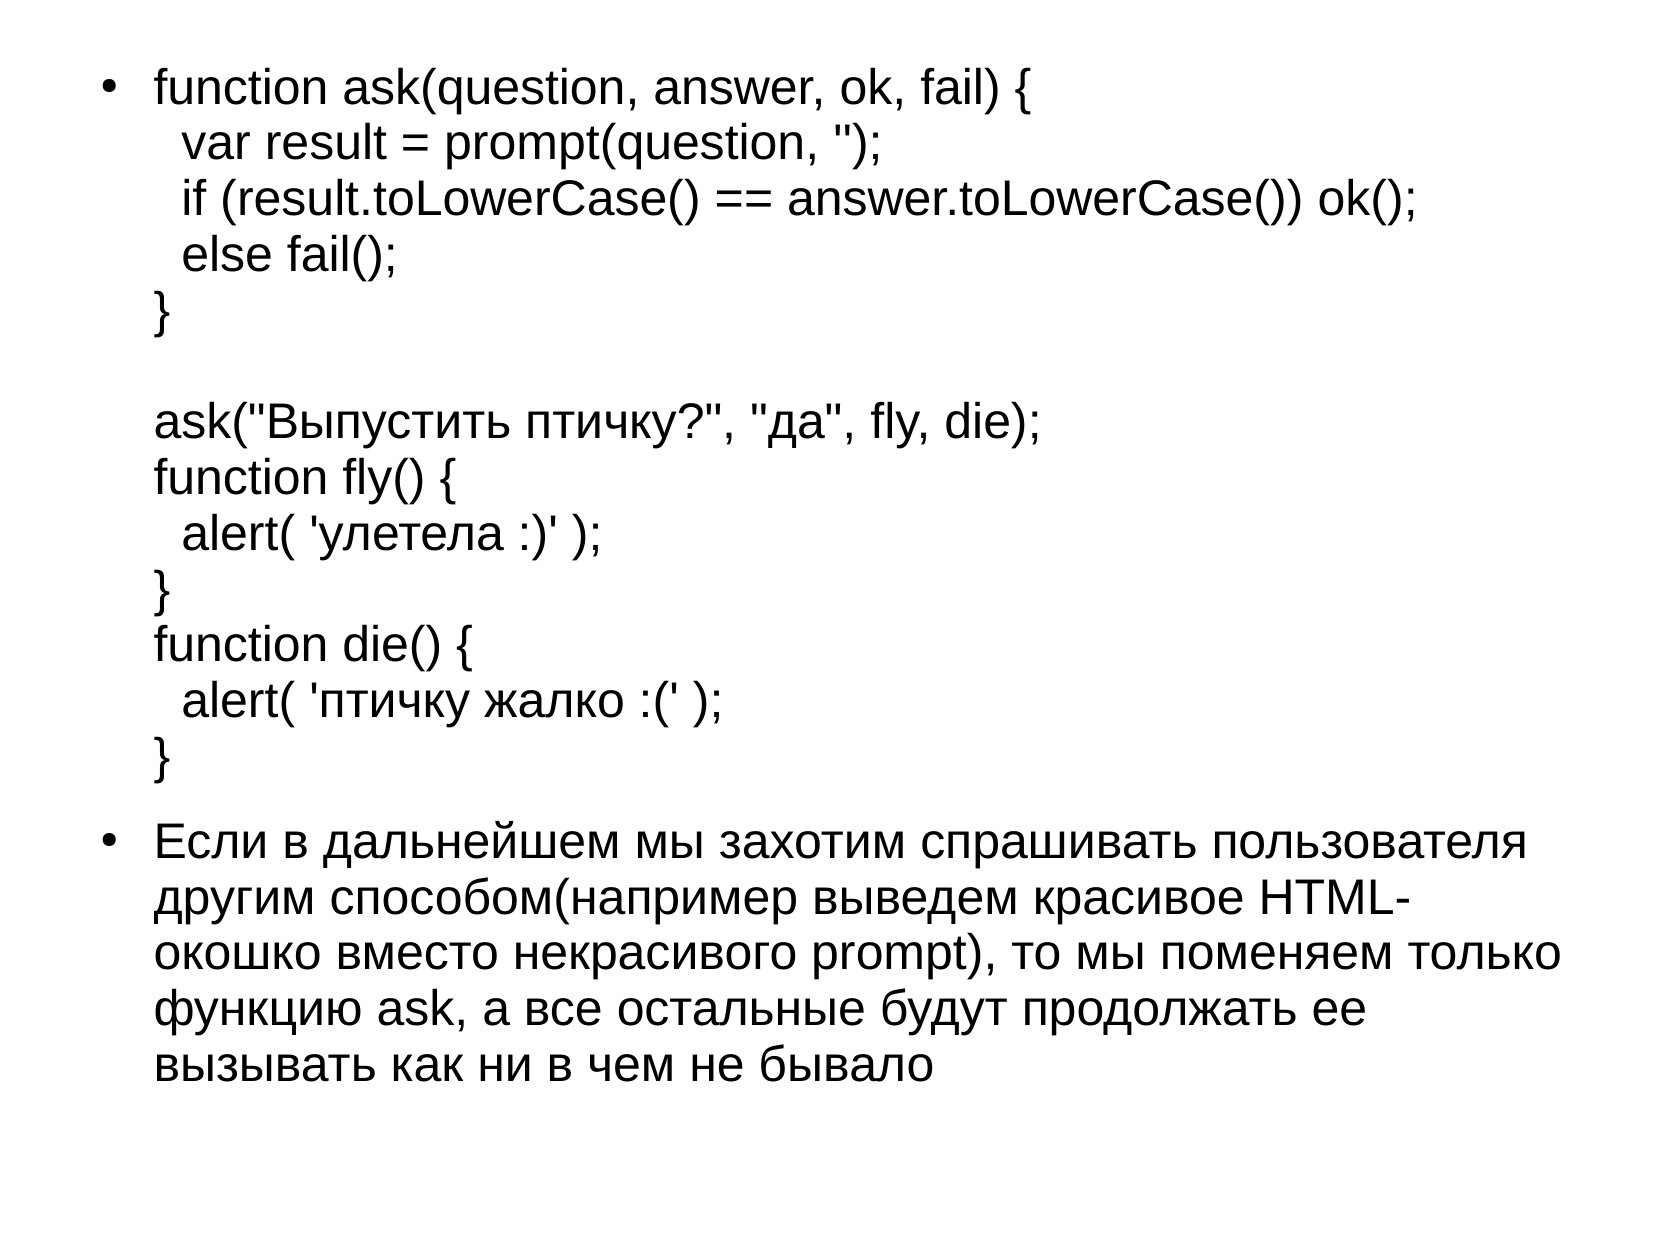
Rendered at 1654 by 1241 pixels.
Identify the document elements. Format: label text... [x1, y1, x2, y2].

list function ask(question, answer, ok, fail) { var result = prompt(question, ''); if (result.toLowerCase() == answer.toLowerCase()) ok(); else fail(); } ask("Выпустить птичку?", "да", fly, die); function fly() { alert( 'улетела :)' ); } function die() { alert( 'птичку жалко :(' ); } Если в дальнейшем мы захотим спрашивать пользователя другим способом(например выведем красивое HTML-окошко вместо некрасивого prompt), то мы поменяем только функцию ask, а все остальные будут продолжать ее вызывать как ни в чем не бывало [82, 59, 1571, 1109]
